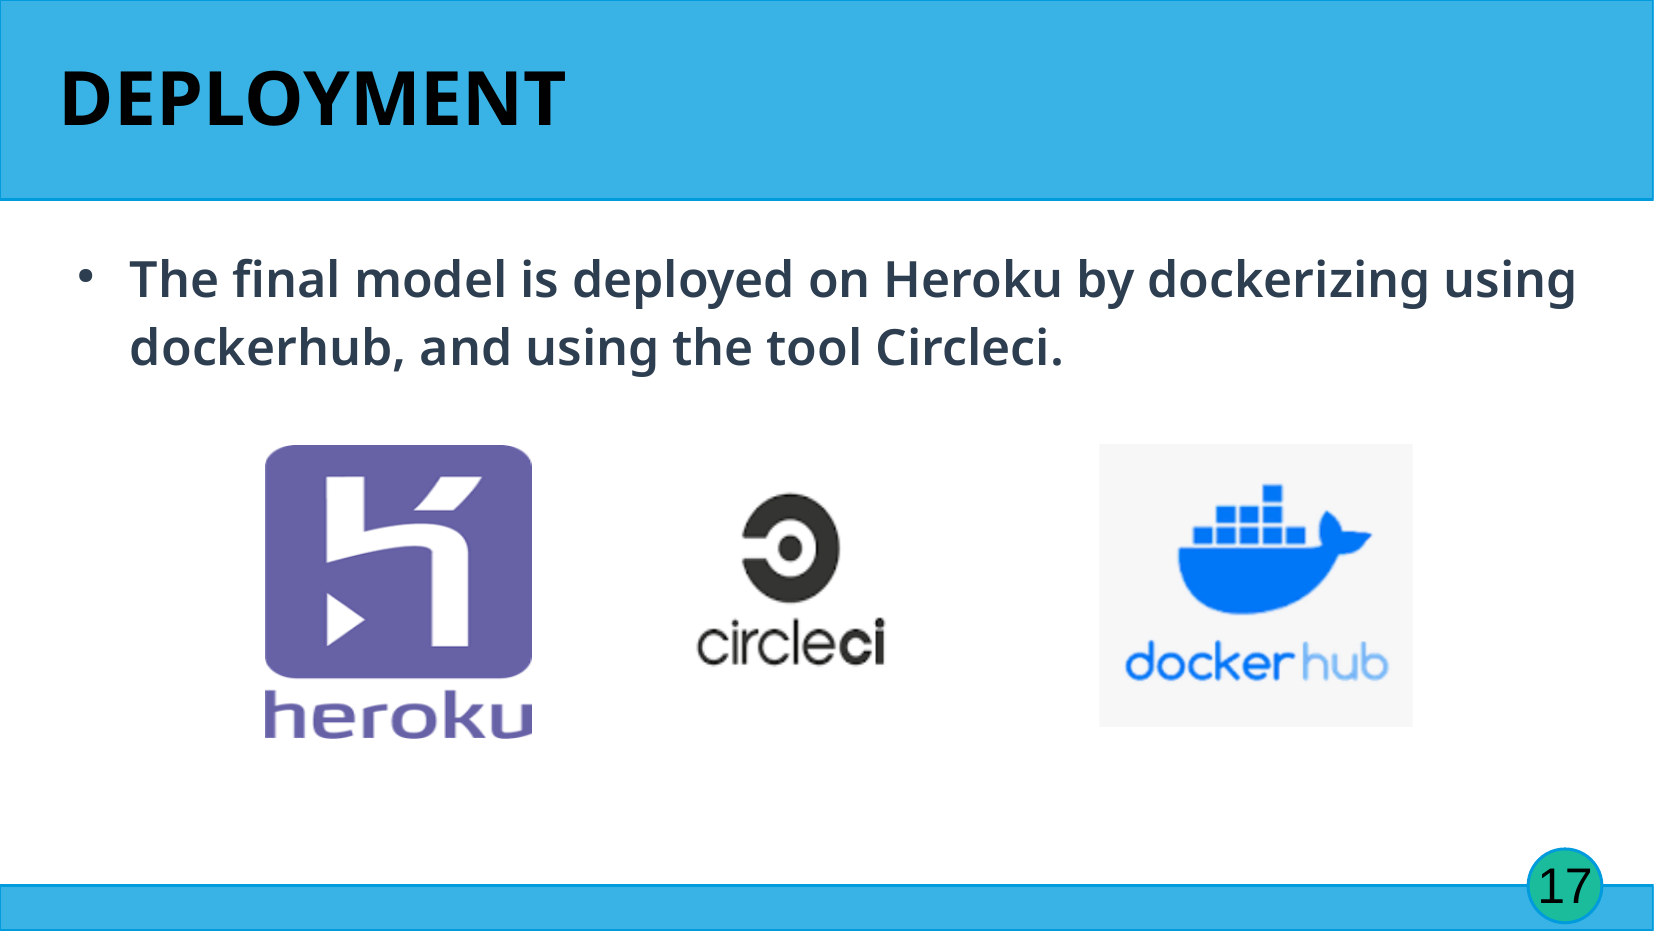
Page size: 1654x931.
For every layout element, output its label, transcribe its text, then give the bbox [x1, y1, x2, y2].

list The final model is deployed on Heroku by dockerizing using dockerhub, and using the tool Circleci. [59, 243, 1595, 864]
picture [1092, 442, 1419, 728]
title DEPLOYMENT [59, 37, 1595, 155]
picture [667, 442, 916, 718]
picture [265, 445, 532, 739]
